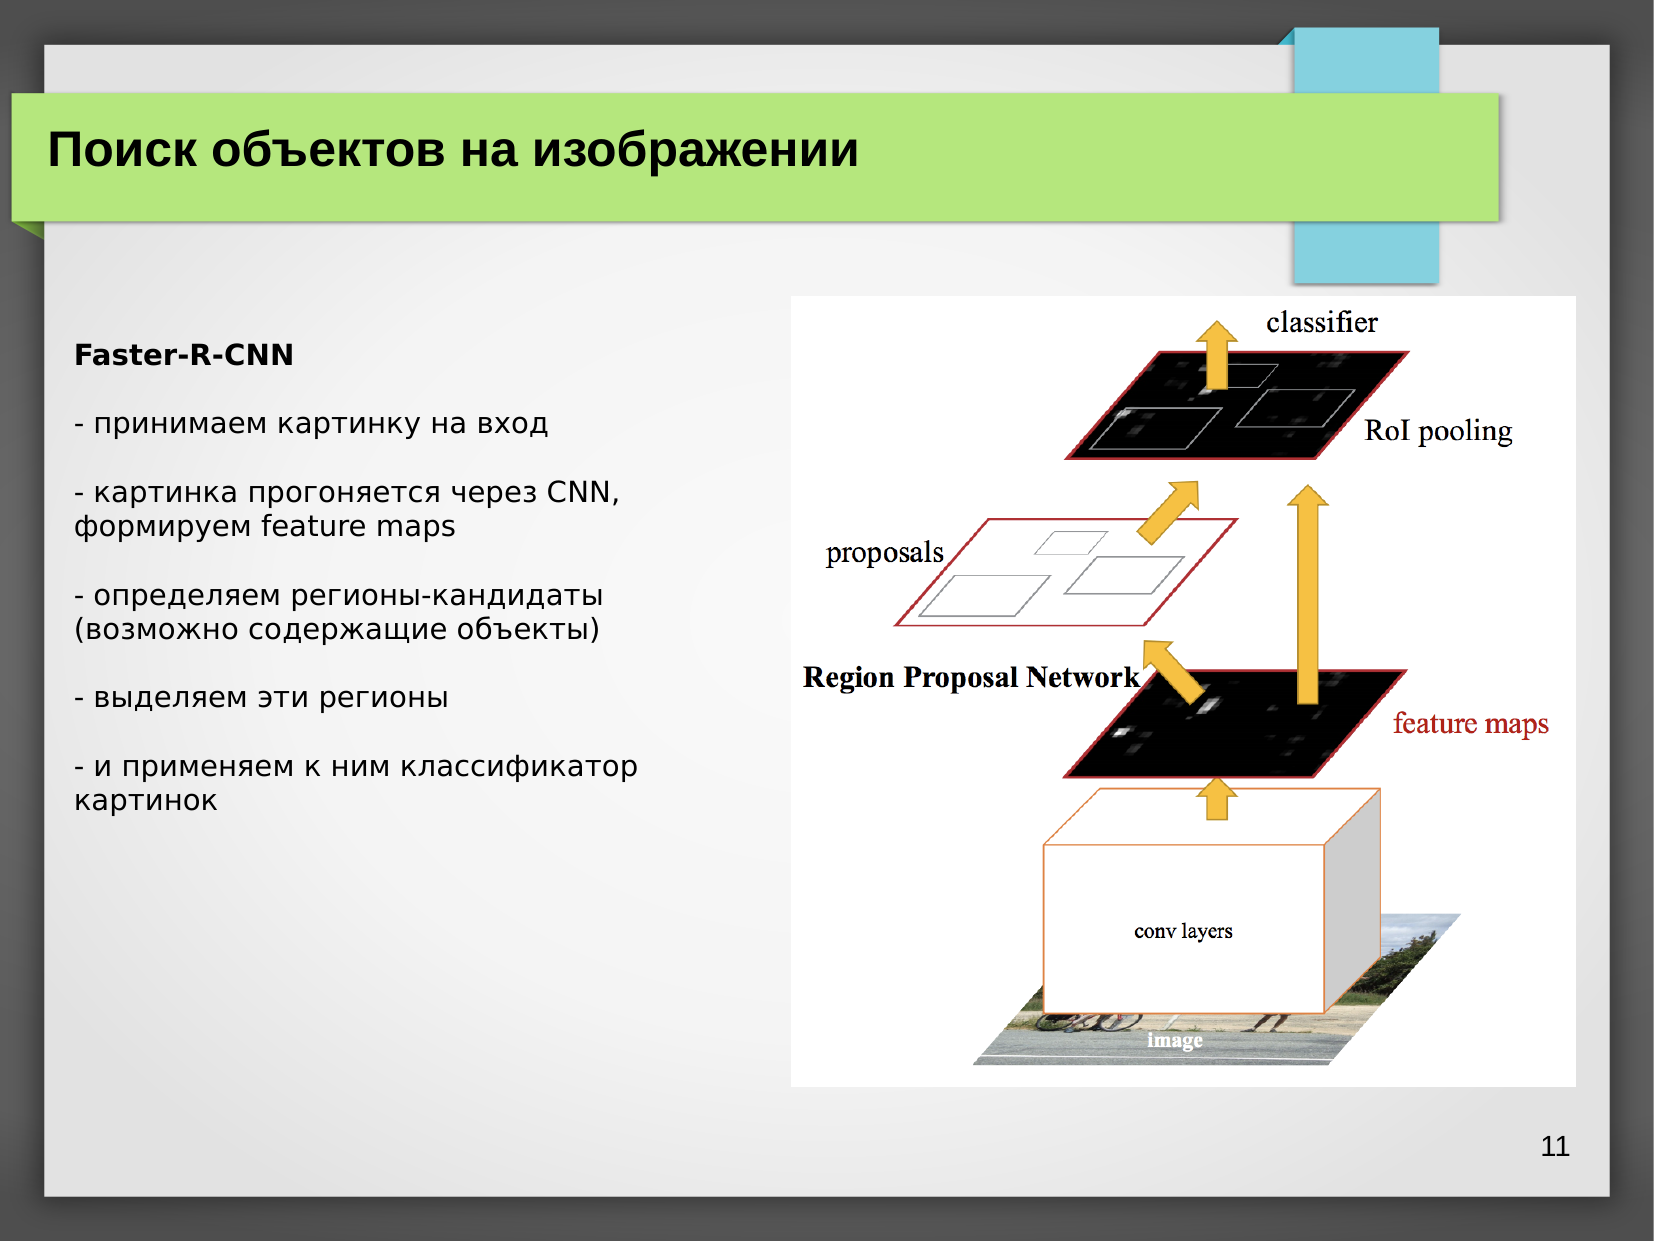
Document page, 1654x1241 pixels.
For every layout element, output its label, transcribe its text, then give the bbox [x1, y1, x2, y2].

picture [0, 0, 1654, 1241]
text_box Faster-R-CNN - принимаем картинку на вход - картинка прогоняется через CNN, формируем feature maps - определяем регионы-кандидаты (возможно содержащие объекты) - выделяем эти регионы - и применяем к ним классификатор картинок [59, 330, 791, 922]
title Поиск объектов на изображении [47, 120, 1004, 177]
